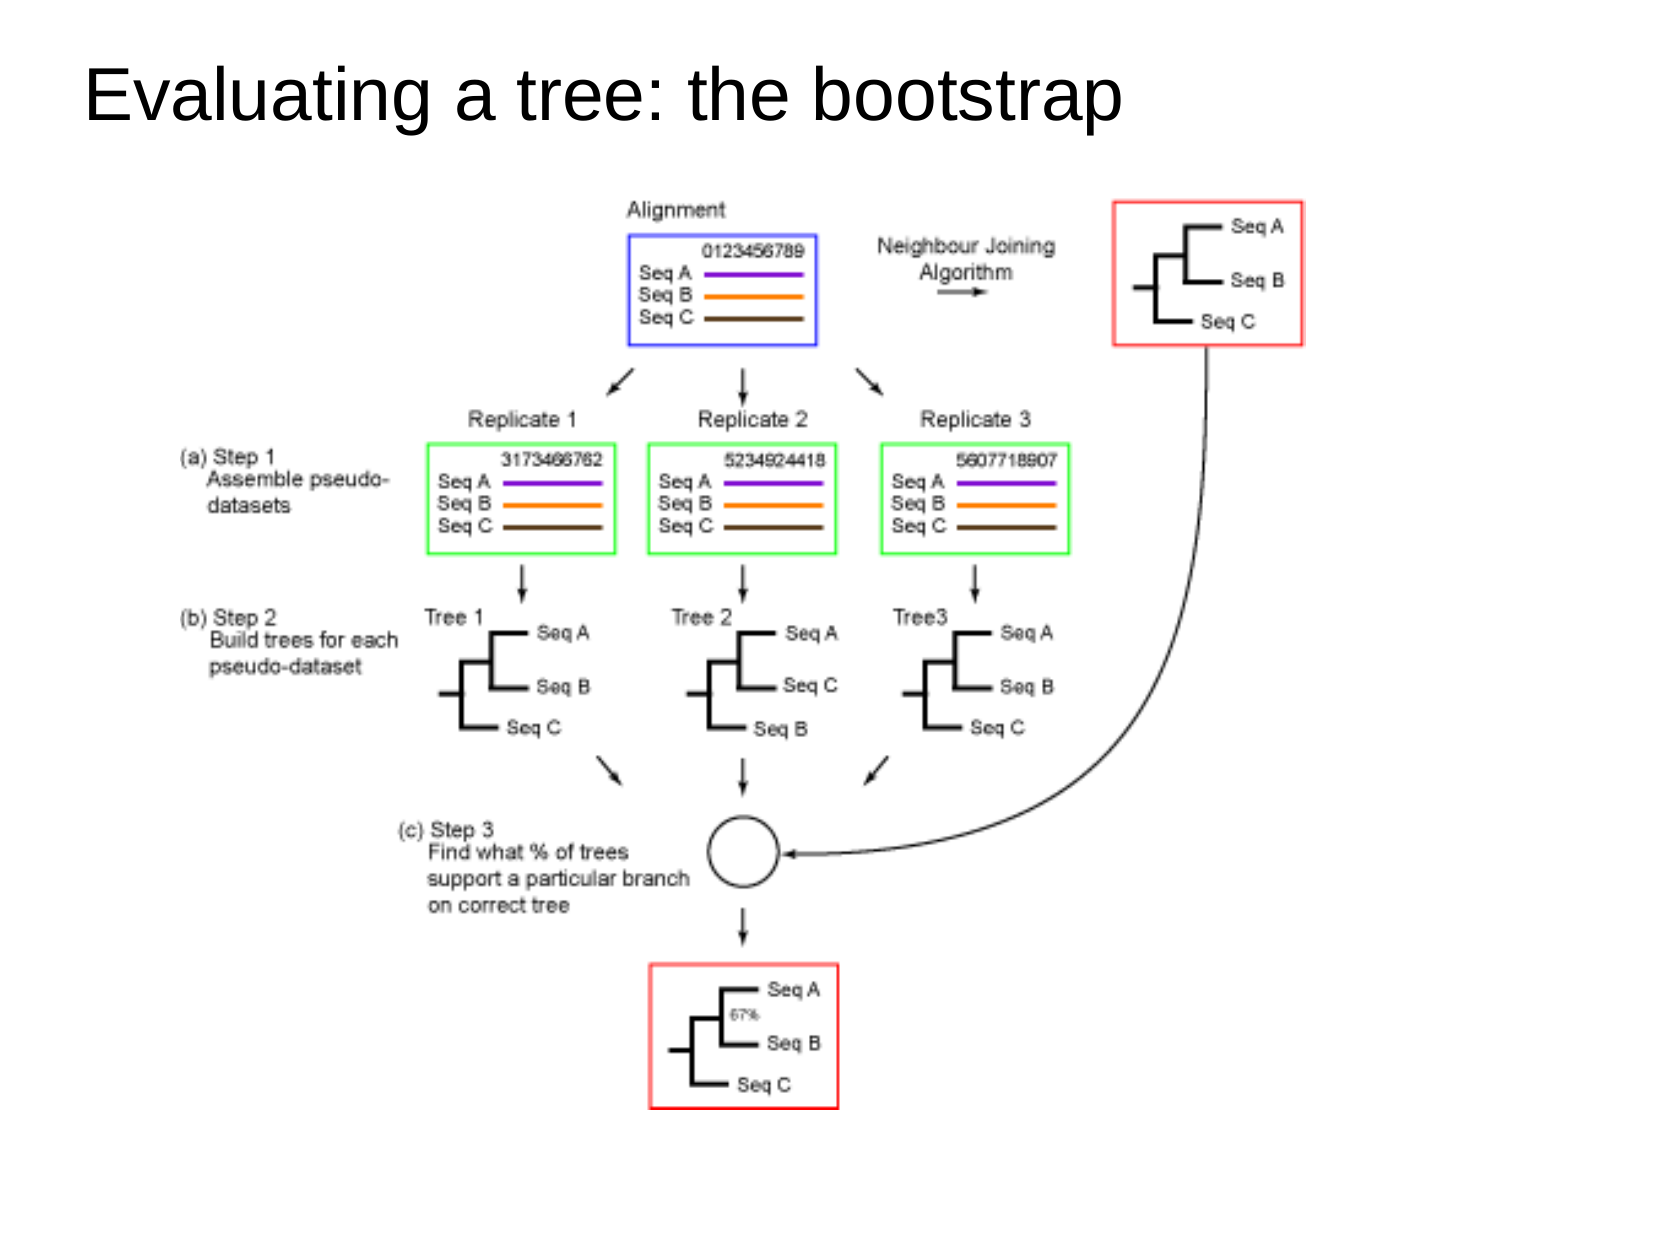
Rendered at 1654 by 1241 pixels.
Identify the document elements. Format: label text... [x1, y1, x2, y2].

picture [180, 197, 1306, 1110]
text_box Evaluating a tree: the bootstrap [68, 45, 1141, 145]
